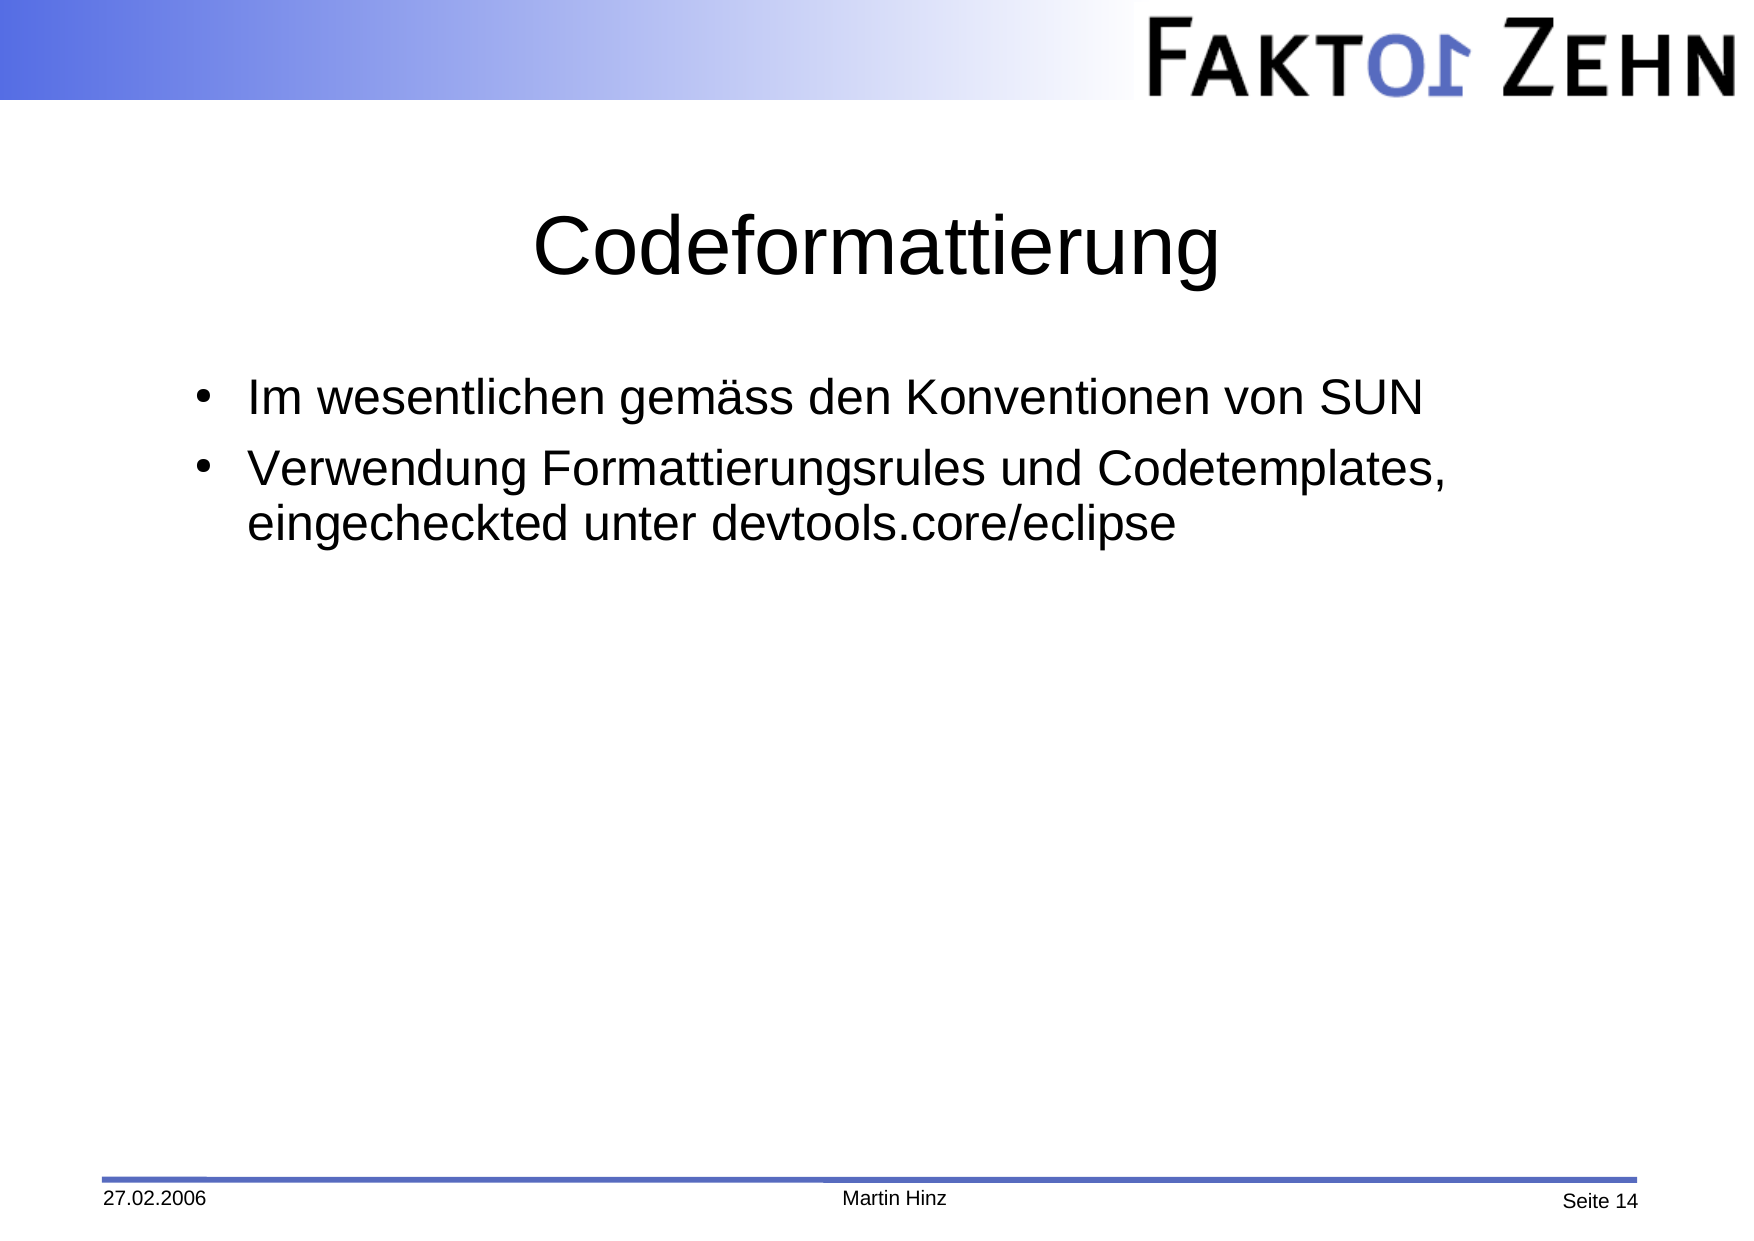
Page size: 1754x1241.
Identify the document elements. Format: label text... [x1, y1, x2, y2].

title Codeformattierung [179, 142, 1576, 349]
list Im wesentlichen gemäss den Konventionen von SUN Verwendung Formattierungsrules und Codetemplates, eingecheckted unter devtools.core/eclipse [177, 369, 1574, 1076]
picture [1133, 2, 1749, 105]
